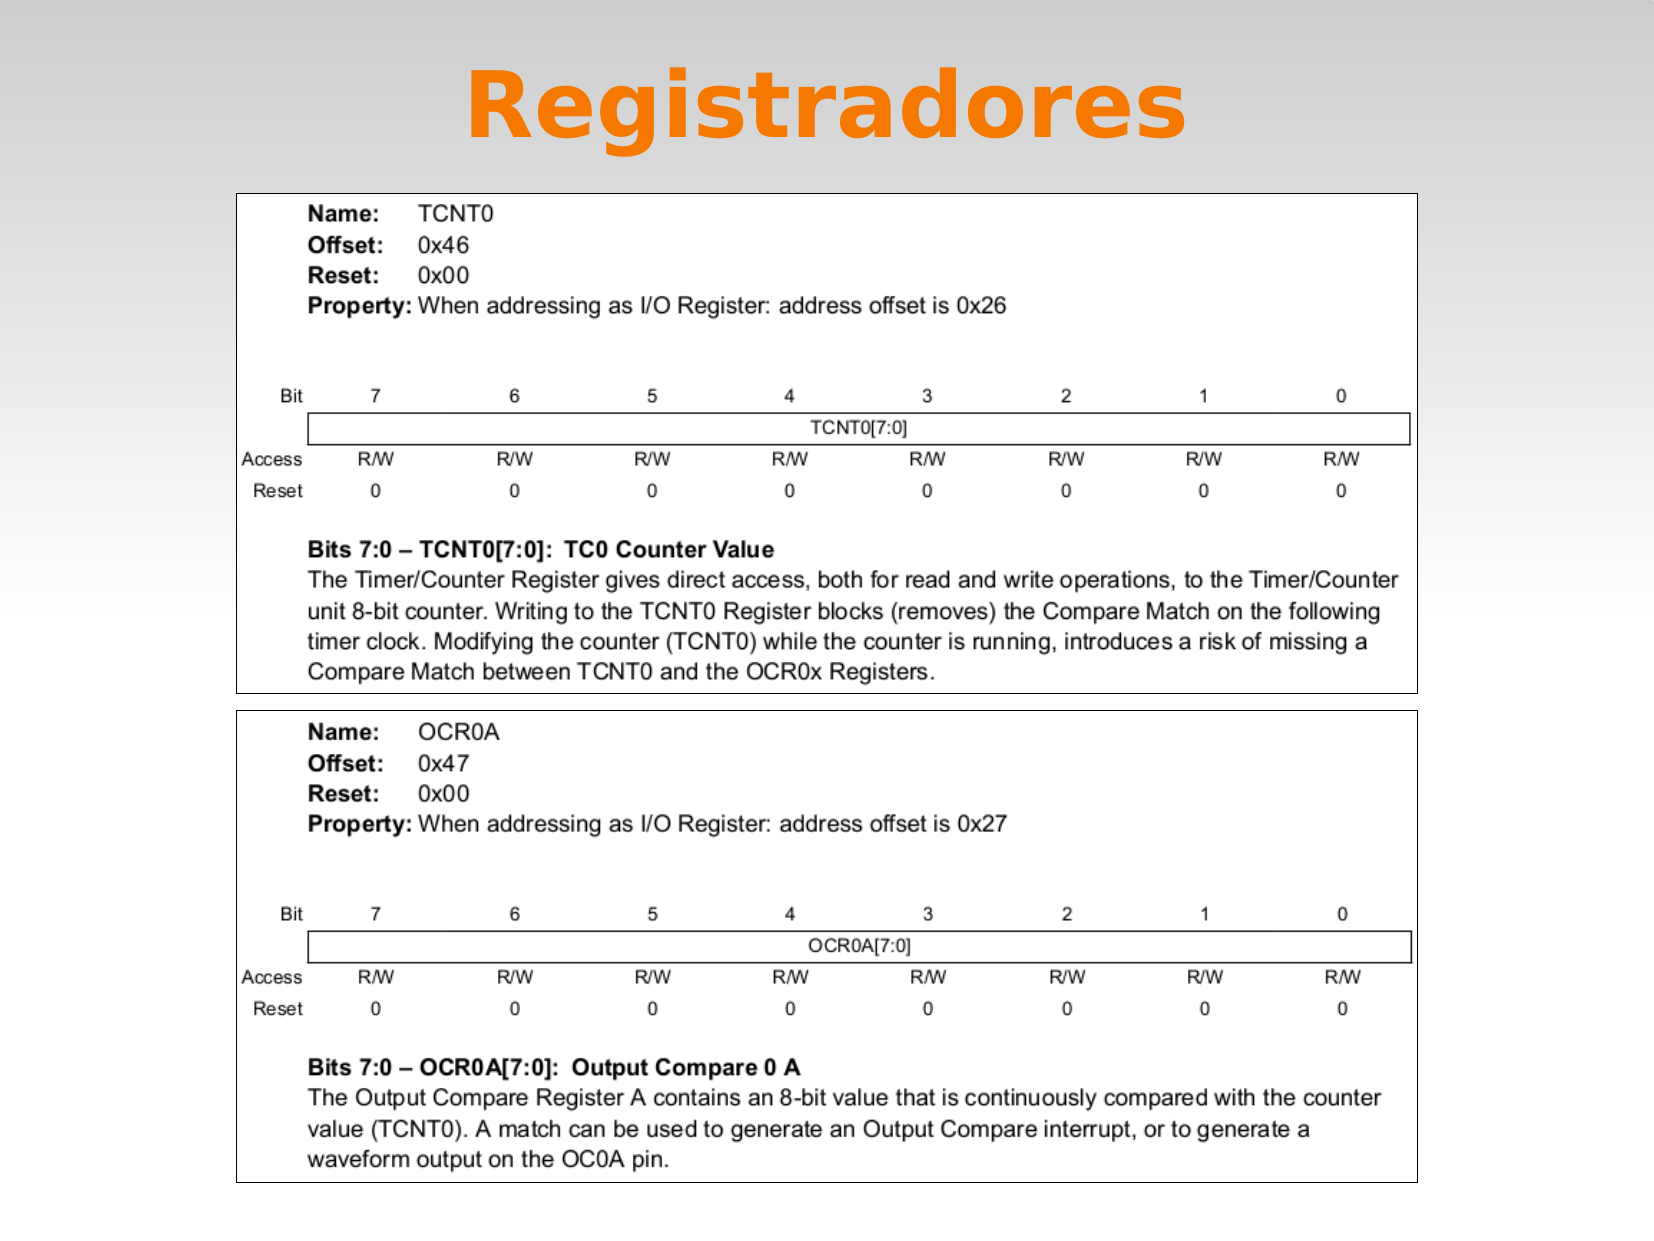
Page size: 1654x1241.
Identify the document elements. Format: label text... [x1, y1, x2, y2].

title Registradores [82, 2, 1571, 210]
picture [236, 710, 1418, 1183]
picture [236, 193, 1418, 694]
